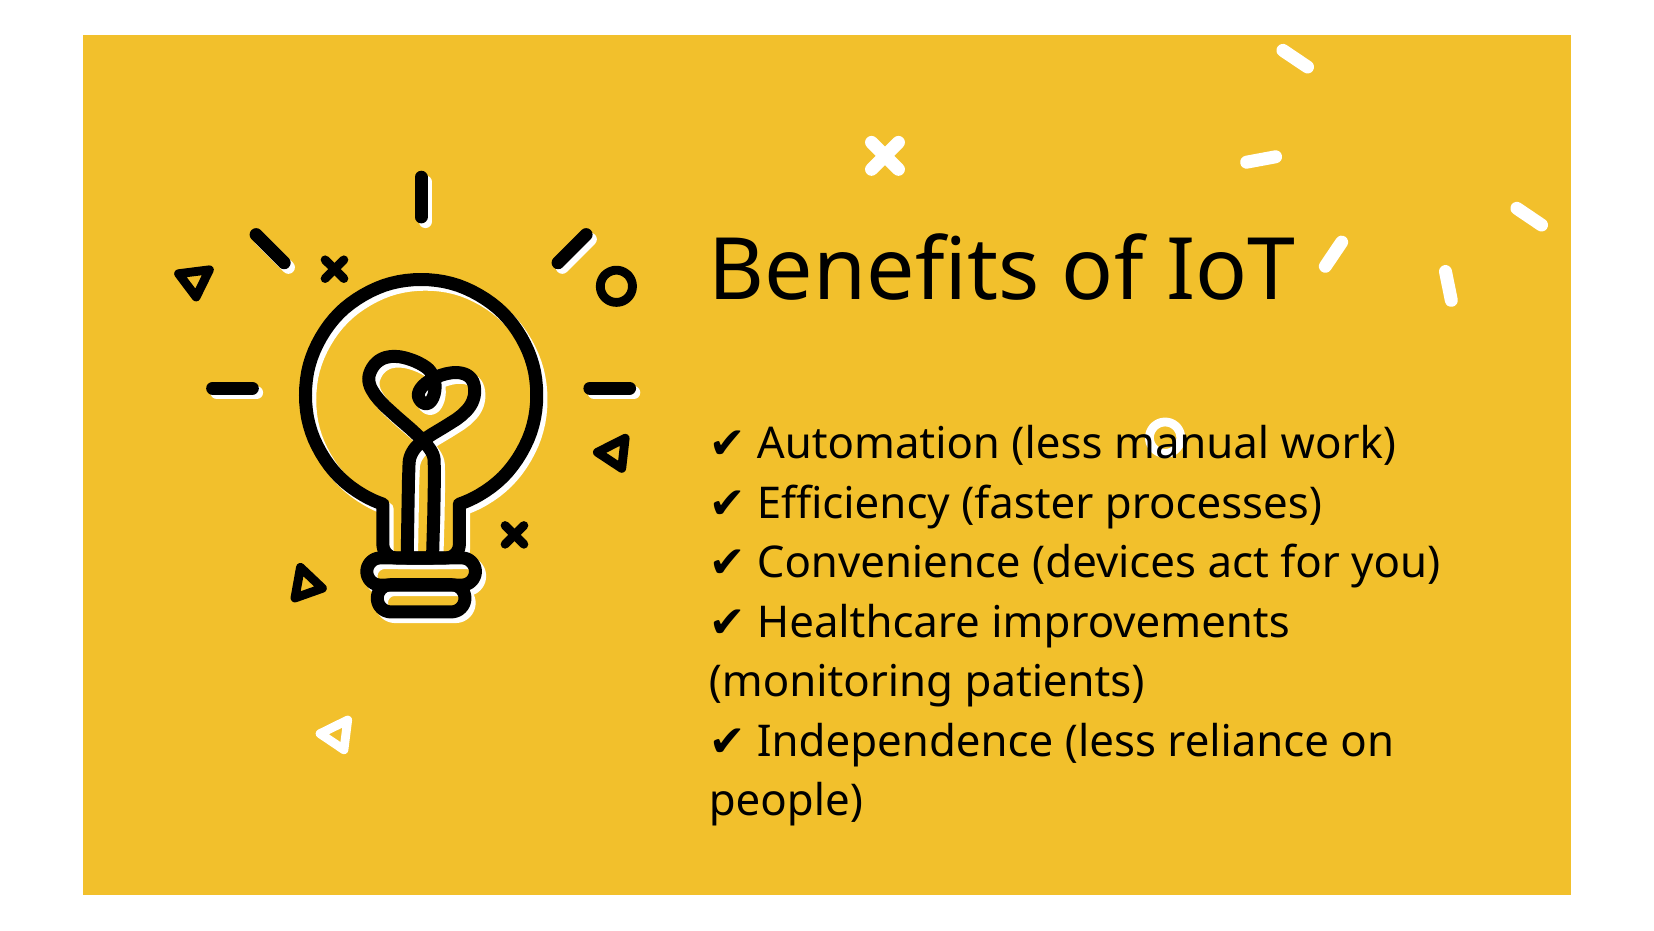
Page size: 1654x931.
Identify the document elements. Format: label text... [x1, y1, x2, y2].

title Benefits of IoT [708, 206, 1536, 325]
subtitle ✔ Automation (less manual work) ✔ Efficiency (faster processes) ✔ Convenience (devices act for you) ✔ Healthcare improvements (monitoring patients) ✔ Independence (less reliance on people) [708, 411, 1536, 829]
